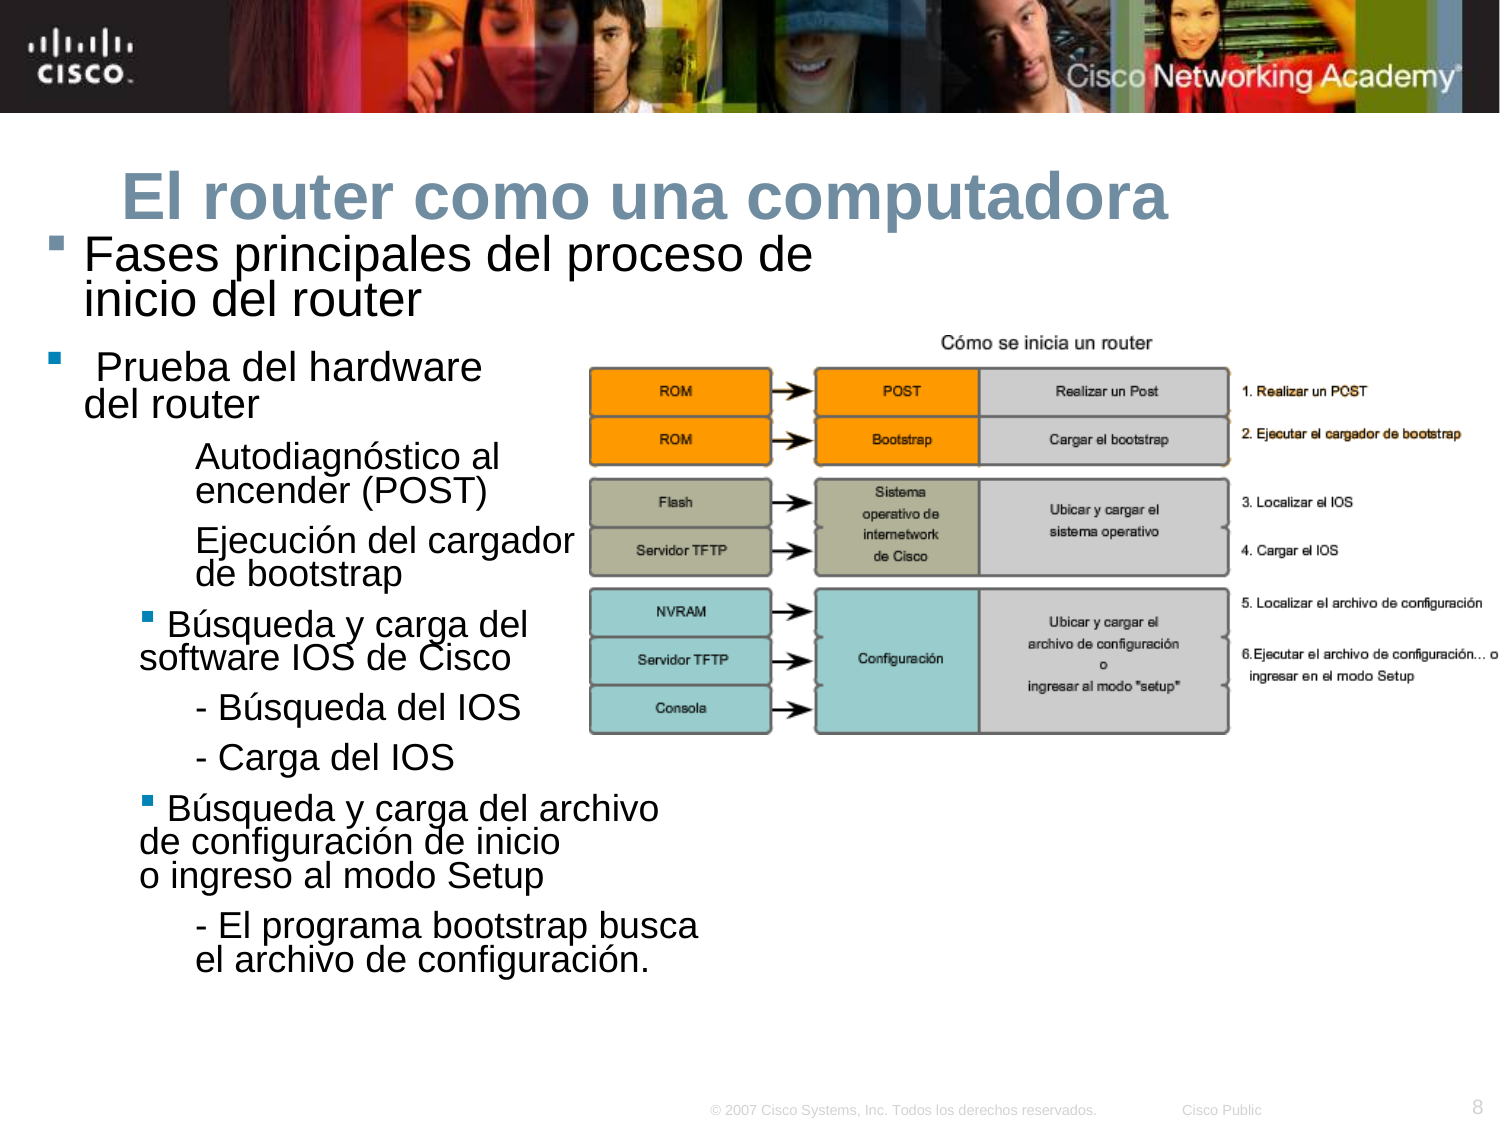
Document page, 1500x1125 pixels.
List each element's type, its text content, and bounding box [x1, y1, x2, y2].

picture [0, 0, 1500, 113]
picture [589, 335, 1500, 735]
title El router como una computadora [107, 102, 1444, 241]
list Fases principales del proceso de inicio del router Prueba del hardware del router Autodiagnóstico al encender (POST) Ejecución del cargador de bootstrap Búsqueda y carga del software IOS de Cisco - Búsqueda del IOS - Carga del IOS Búsqueda y carga del archivo de configuración de inicio o ingreso al modo Setup - El programa bootstrap busca el archivo de configuración. [31, 228, 848, 1062]
